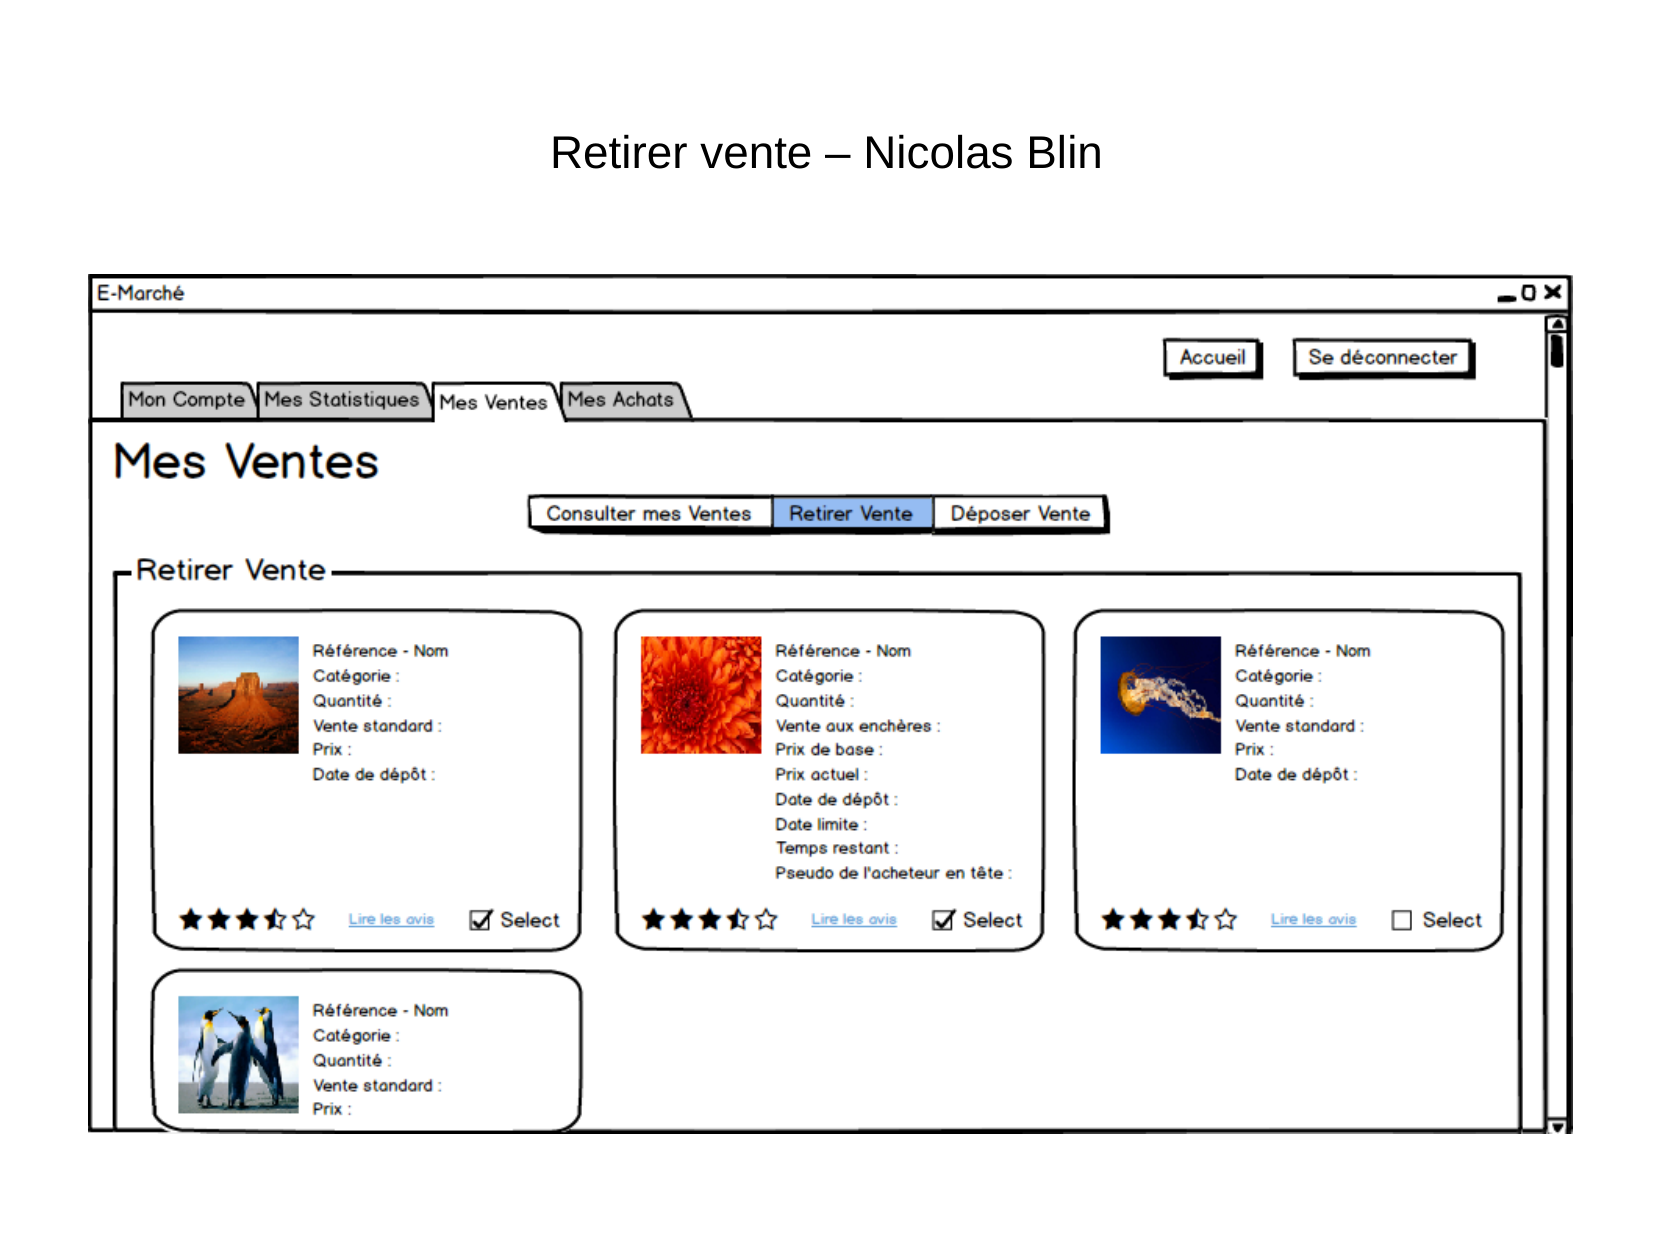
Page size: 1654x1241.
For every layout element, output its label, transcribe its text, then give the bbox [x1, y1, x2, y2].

picture [88, 274, 1573, 1134]
title Retirer vente – Nicolas Blin [82, 49, 1571, 257]
